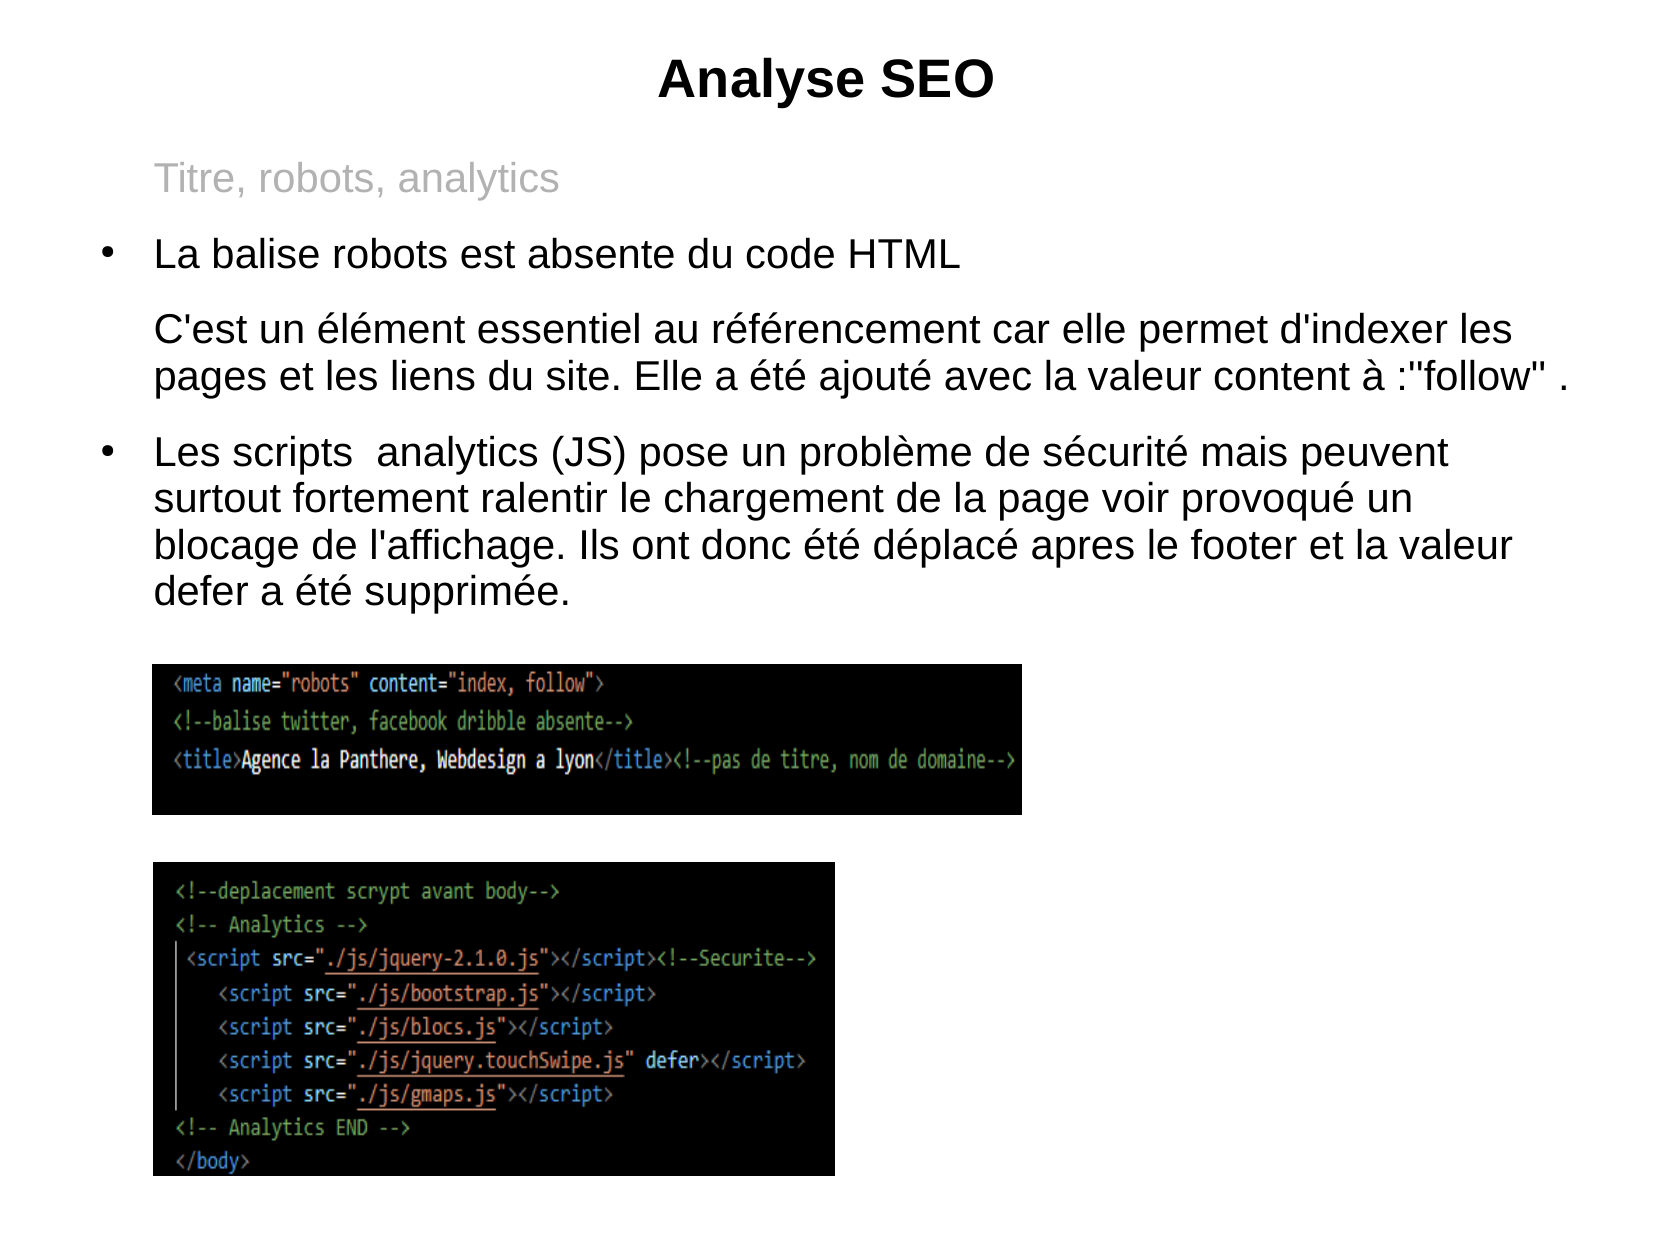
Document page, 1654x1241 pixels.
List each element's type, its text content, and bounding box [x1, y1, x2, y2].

title Analyse SEO [82, 0, 1571, 154]
list Titre, robots, analytics La balise robots est absente du code HTML C'est un élément essentiel au référencement car elle permet d'indexer les pages et les liens du site. Elle a été ajouté avec la valeur content à :''follow'' . Les scripts analytics (JS) pose un problème de sécurité mais peuvent surtout fortement ralentir le chargement de la page voir provoqué un blocage de l'affichage. Ils ont donc été déplacé apres le footer et la valeur defer a été supprimée. [82, 154, 1571, 1063]
picture [152, 664, 1022, 815]
picture [153, 862, 835, 1176]
